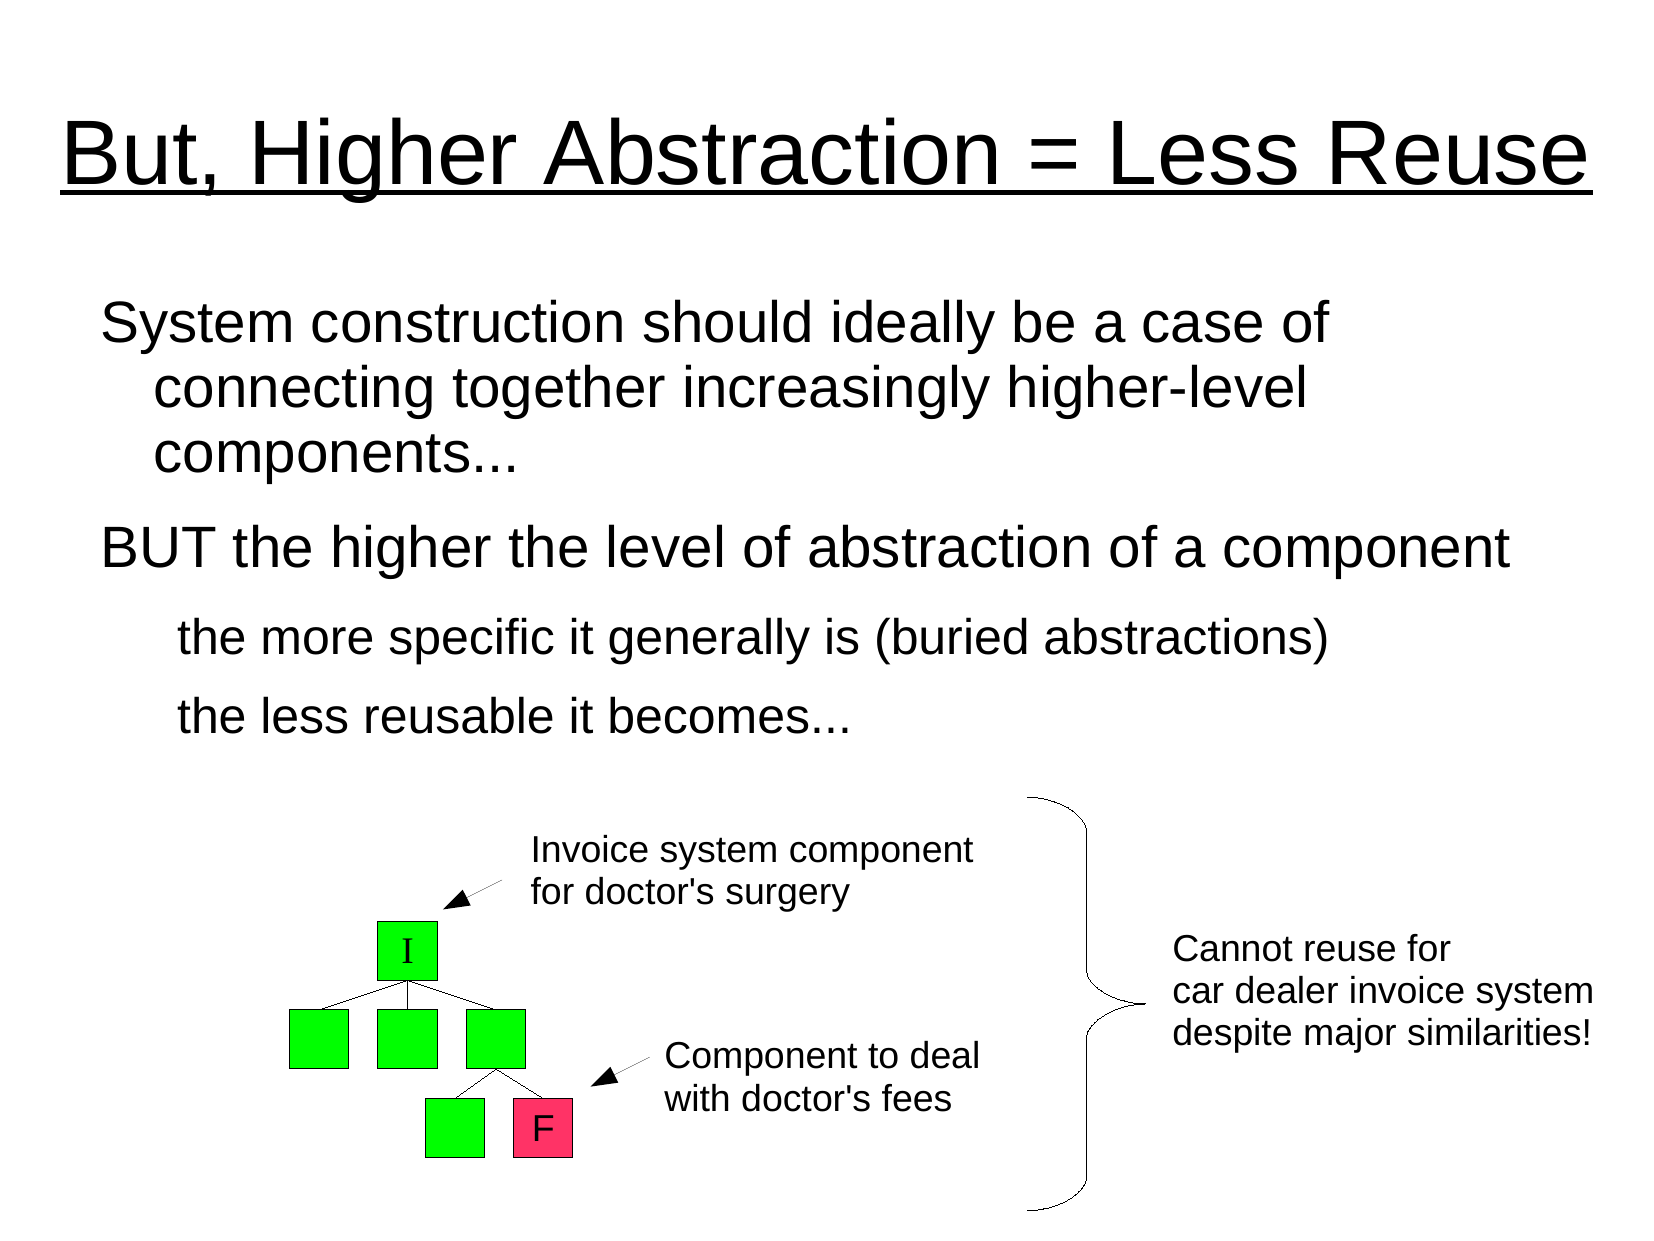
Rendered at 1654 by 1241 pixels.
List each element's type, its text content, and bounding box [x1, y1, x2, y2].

text_box Invoice system component for doctor's surgery [515, 820, 989, 920]
text_box [425, 1098, 485, 1158]
text_box [466, 1009, 526, 1069]
title But, Higher Abstraction = Less Reuse [29, 49, 1625, 257]
text_box [377, 1009, 438, 1069]
text_box Component to deal with doctor's fees [649, 1027, 996, 1127]
text_box [289, 1009, 349, 1069]
text_box I [377, 921, 438, 981]
text_box F [513, 1098, 573, 1158]
list System construction should ideally be a case of connecting together increasingly higher-level components... BUT the higher the level of abstraction of a component the more specific it generally is (buried abstractions) the less reusable it becomes... [82, 290, 1571, 1109]
text_box Cannot reuse for car dealer invoice system despite major similarities! [1157, 919, 1630, 1098]
